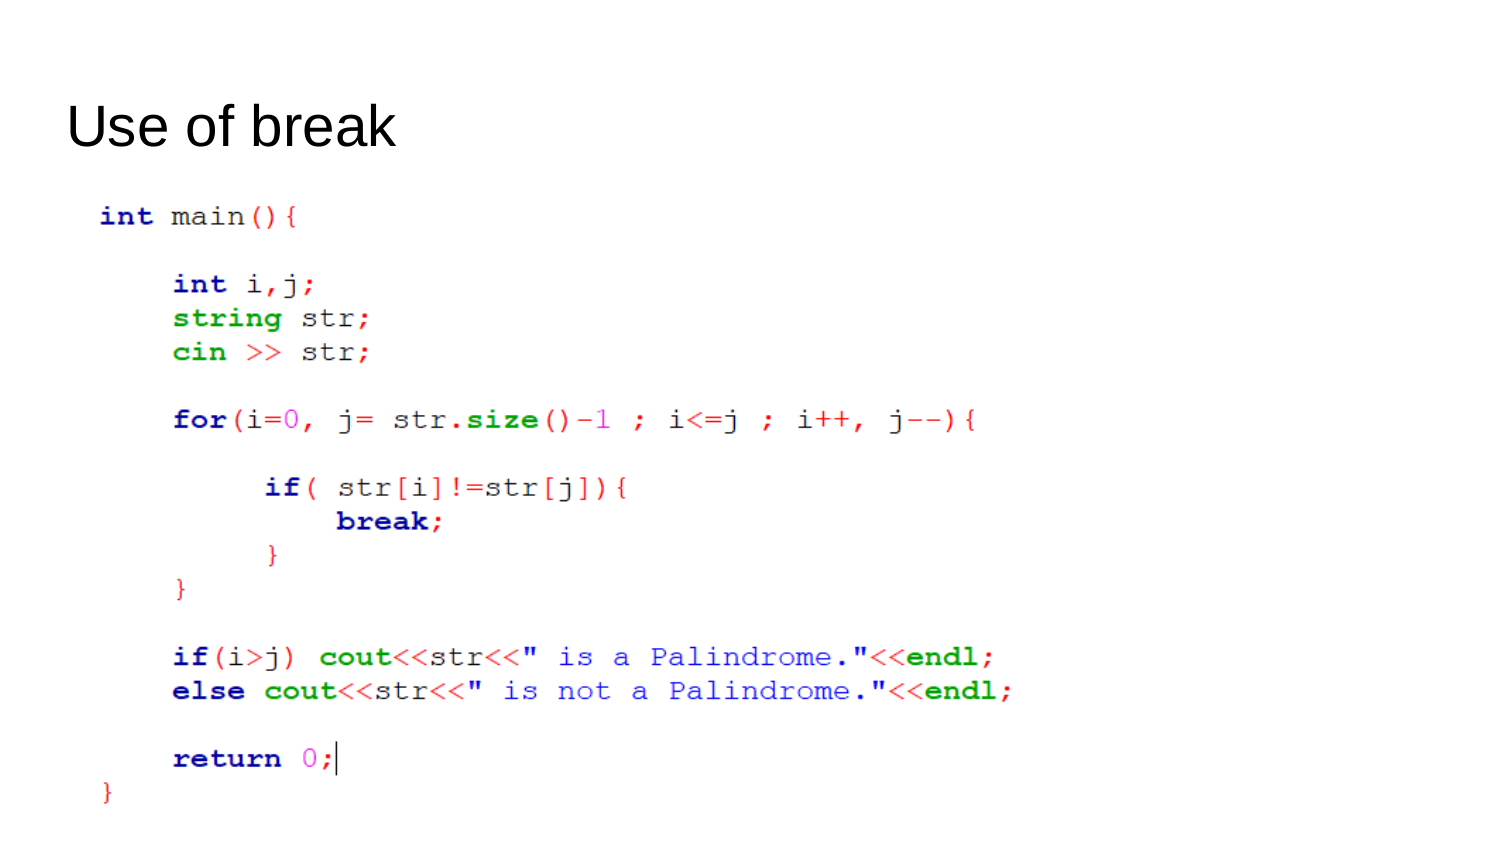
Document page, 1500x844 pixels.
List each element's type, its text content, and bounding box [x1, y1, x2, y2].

title Use of break [51, 72, 1449, 167]
picture [62, 205, 1094, 832]
